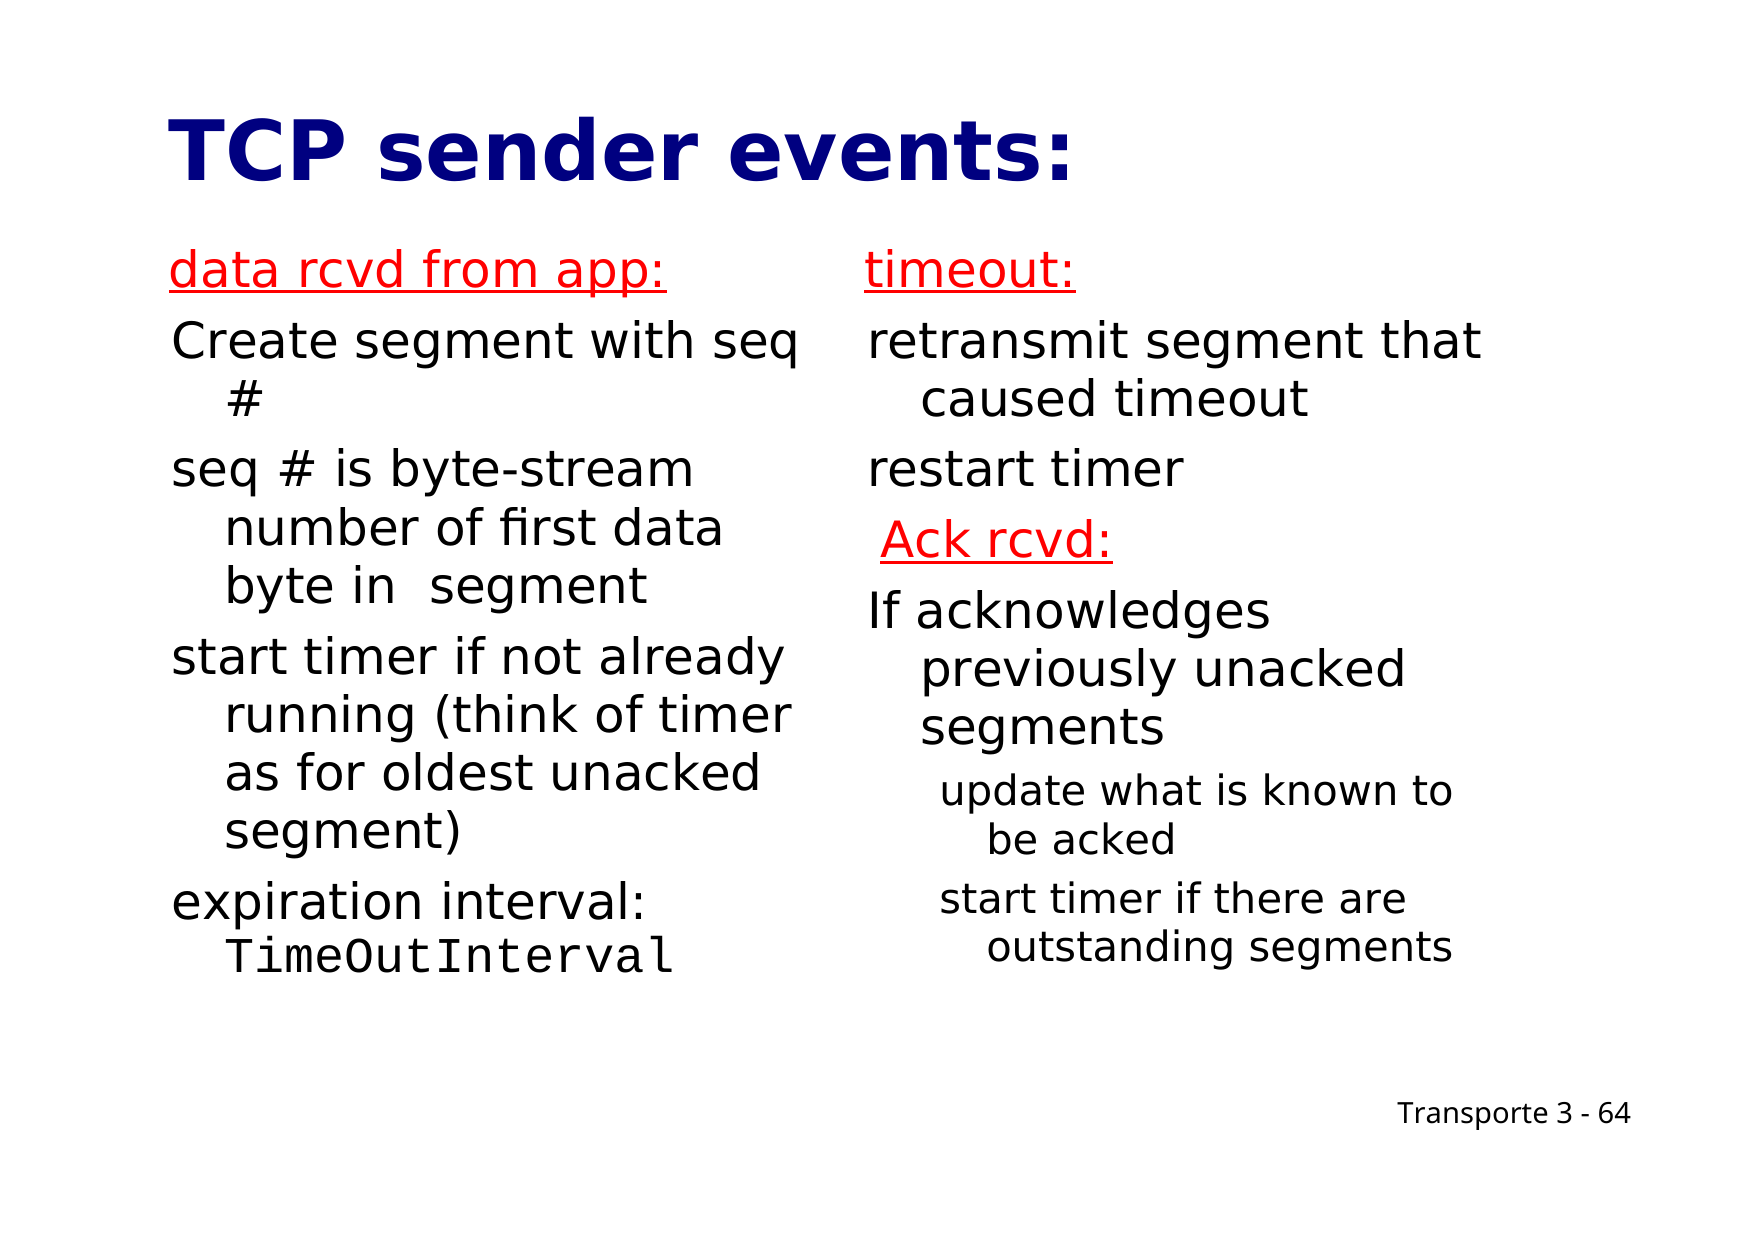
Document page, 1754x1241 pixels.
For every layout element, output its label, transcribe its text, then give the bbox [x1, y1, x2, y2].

list timeout: retransmit segment that caused timeout restart timer Ack rcvd: If acknowledges previously unacked segments update what is known to be acked start timer if there are outstanding segments [849, 233, 1532, 1109]
list data rcvd from app: Create segment with seq # seq # is byte-stream number of first data byte in segment start timer if not already running (think of timer as for oldest unacked segment) expiration interval: TimeOutInterval [153, 233, 836, 1078]
title TCP sender events: [154, 58, 1614, 246]
